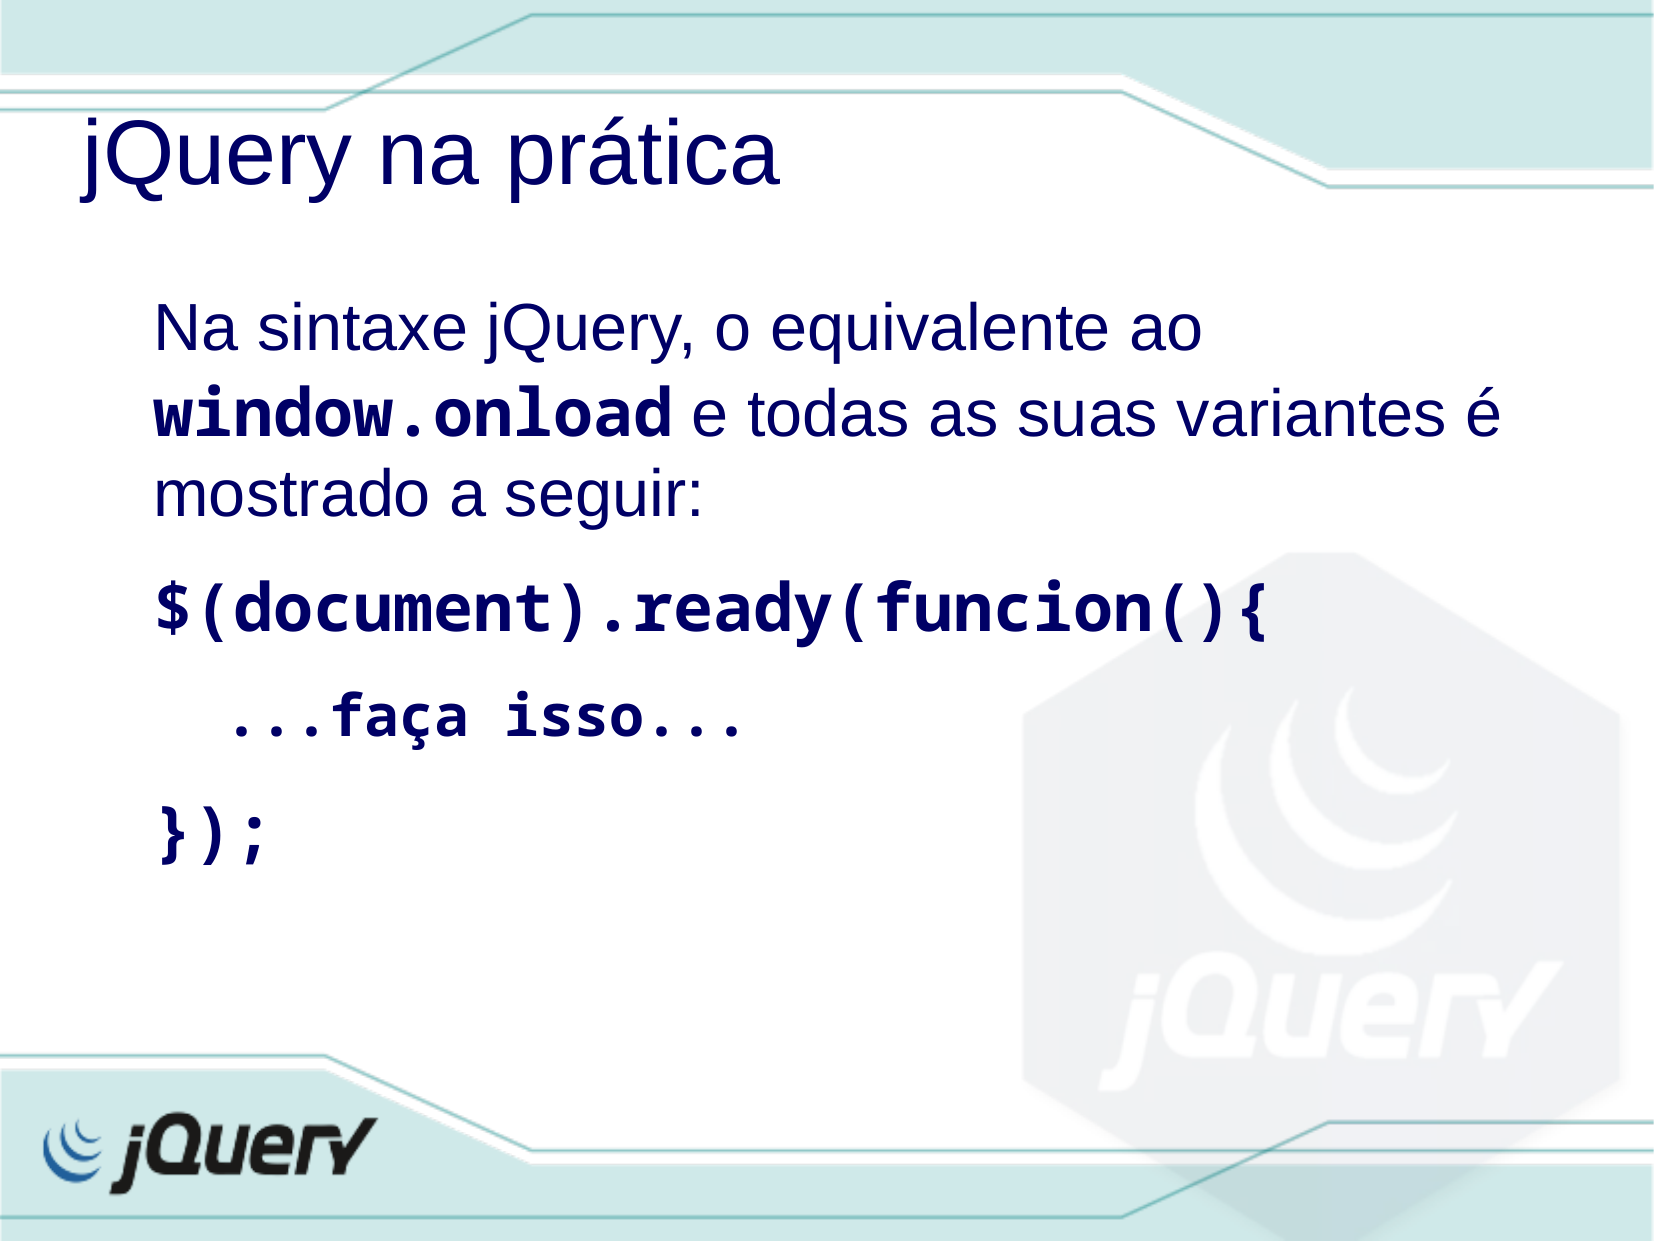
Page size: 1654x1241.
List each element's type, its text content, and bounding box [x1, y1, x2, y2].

title jQuery na prática [82, 49, 1571, 257]
picture [0, 0, 1654, 1241]
list Na sintaxe jQuery, o equivalente ao window.onload e todas as suas variantes é mostrado a seguir: $(document).ready(funcion(){ ...faça isso... }); [82, 290, 1571, 1010]
